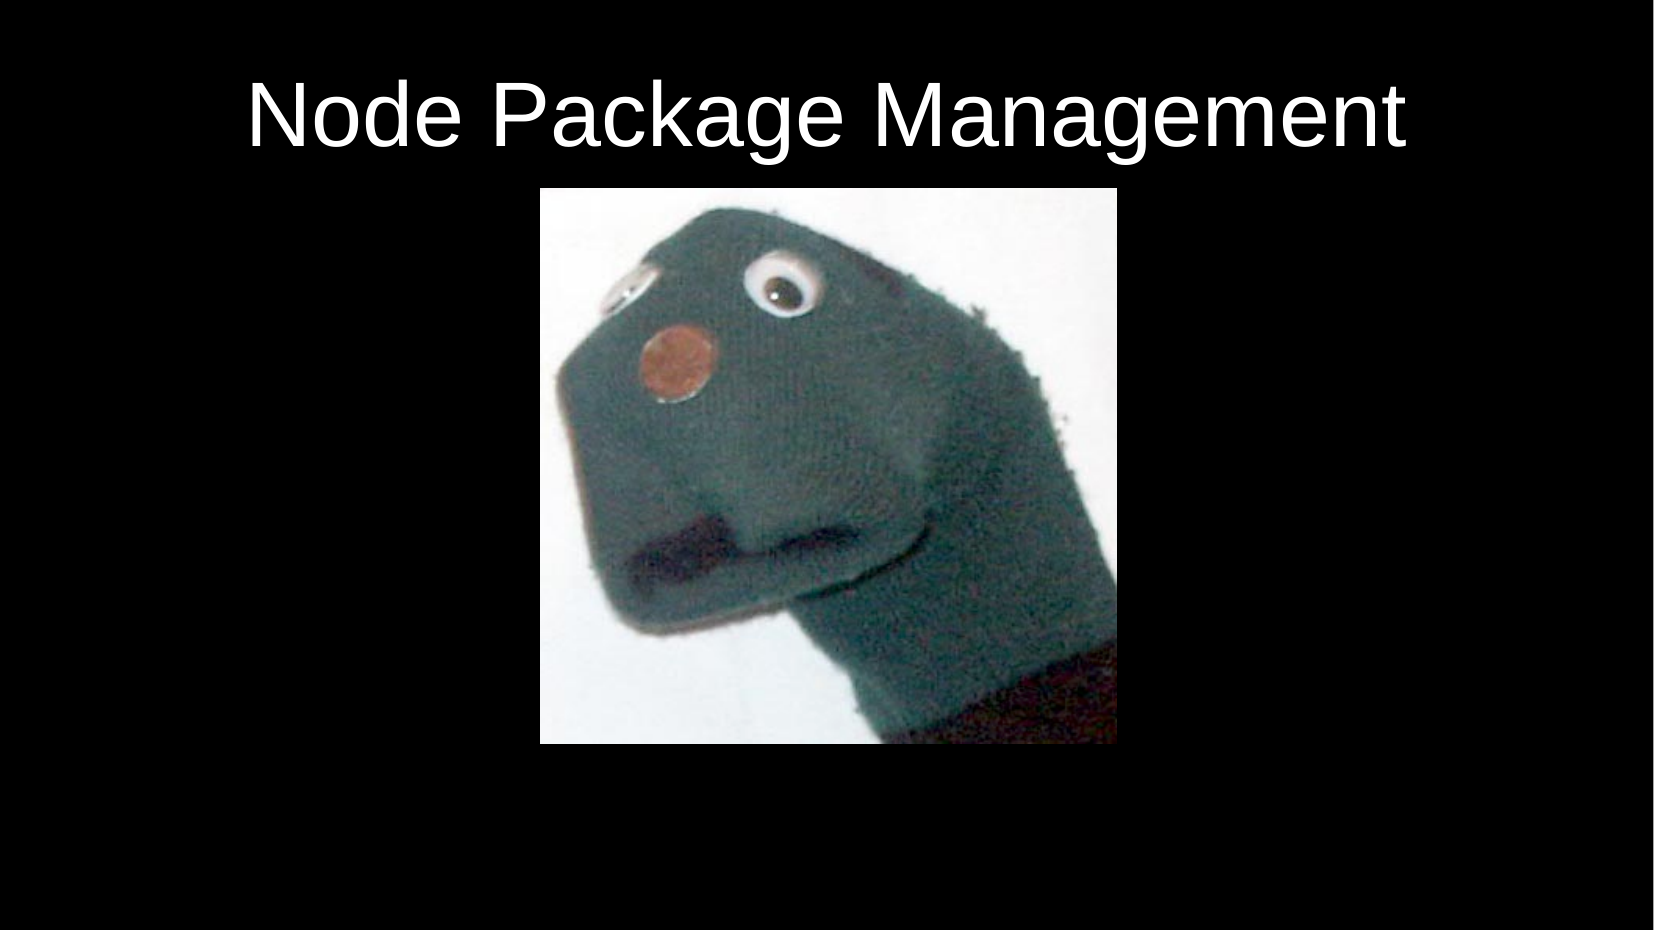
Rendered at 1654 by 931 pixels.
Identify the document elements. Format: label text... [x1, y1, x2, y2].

picture [540, 188, 1117, 744]
title Node Package Management [82, 37, 1571, 193]
